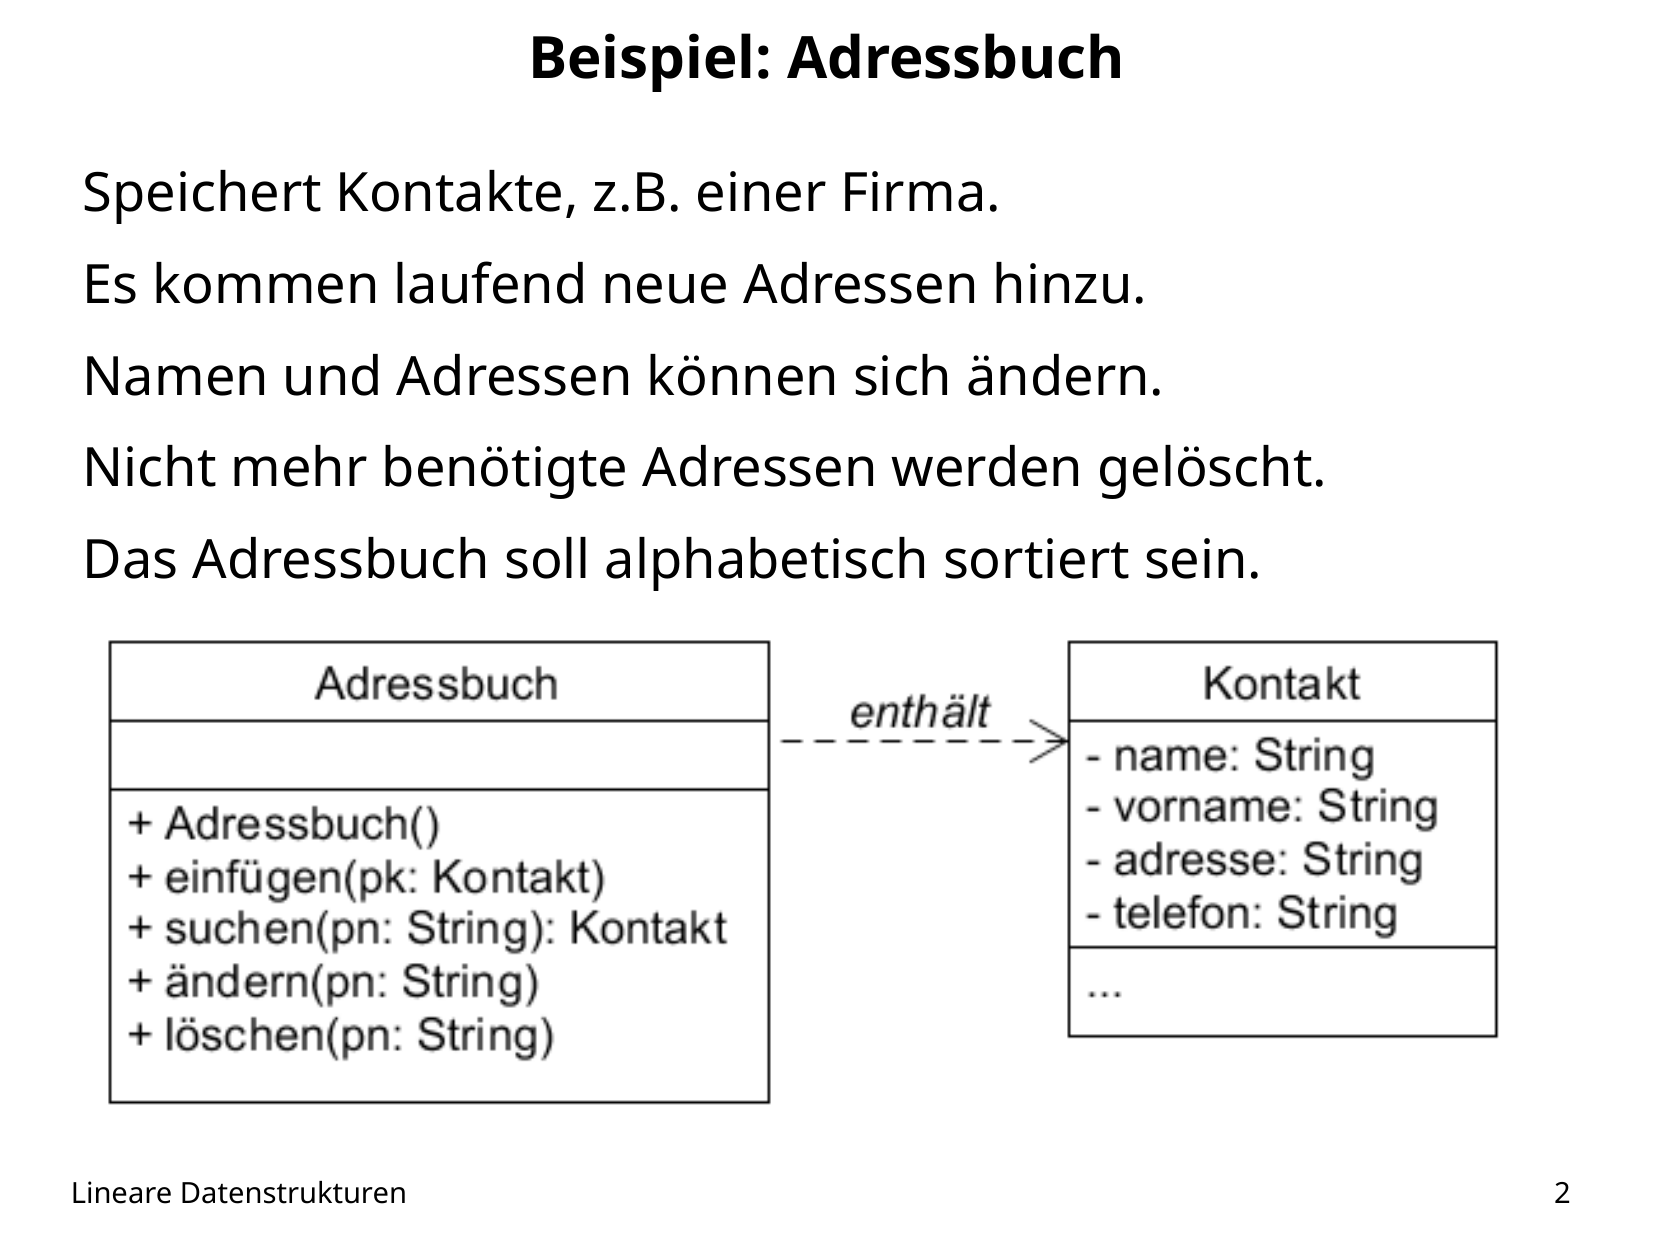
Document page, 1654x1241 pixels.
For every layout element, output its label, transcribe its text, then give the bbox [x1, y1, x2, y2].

title Beispiel: Adressbuch [0, 5, 1654, 107]
list Speichert Kontakte, z.B. einer Firma. Es kommen laufend neue Adressen hinzu. Namen und Adressen können sich ändern. Nicht mehr benötigte Adressen werden gelöscht. Das Adressbuch soll alphabetisch sortiert sein. [82, 153, 1630, 1146]
picture [107, 639, 1501, 1107]
